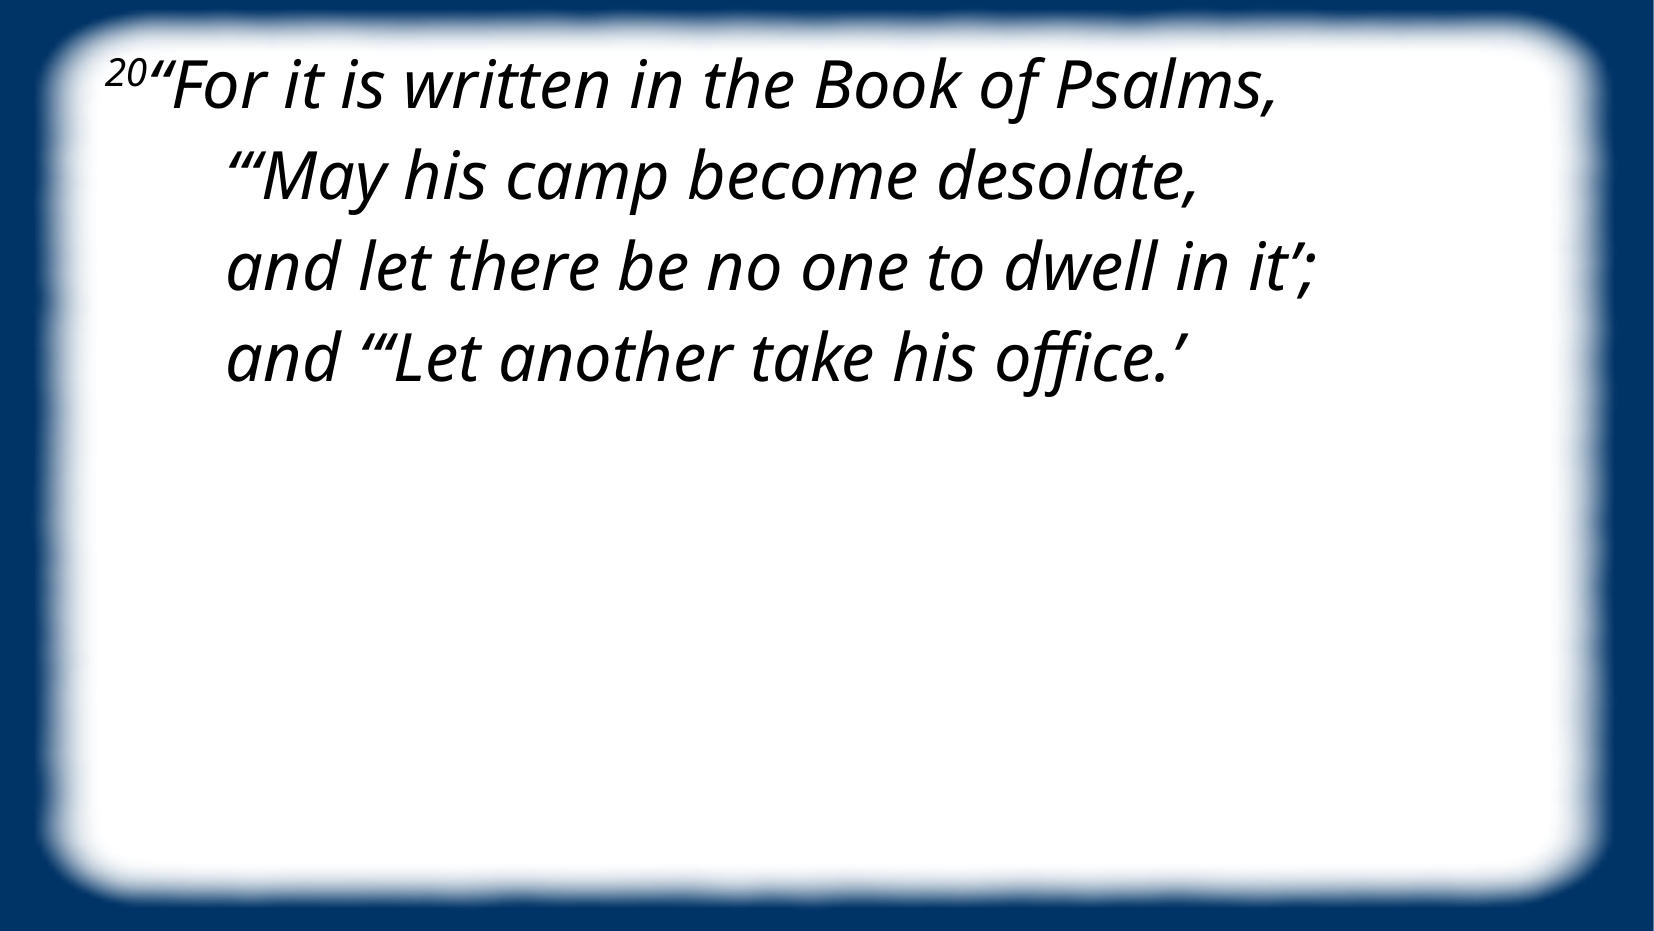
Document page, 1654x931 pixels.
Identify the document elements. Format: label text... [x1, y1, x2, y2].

text_box 20“For it is written in the Book of Psalms, “‘May his camp become desolate, and let there be no one to dwell in it’; and “‘Let another take his office.’ [90, 30, 1576, 400]
picture [0, 0, 1654, 931]
